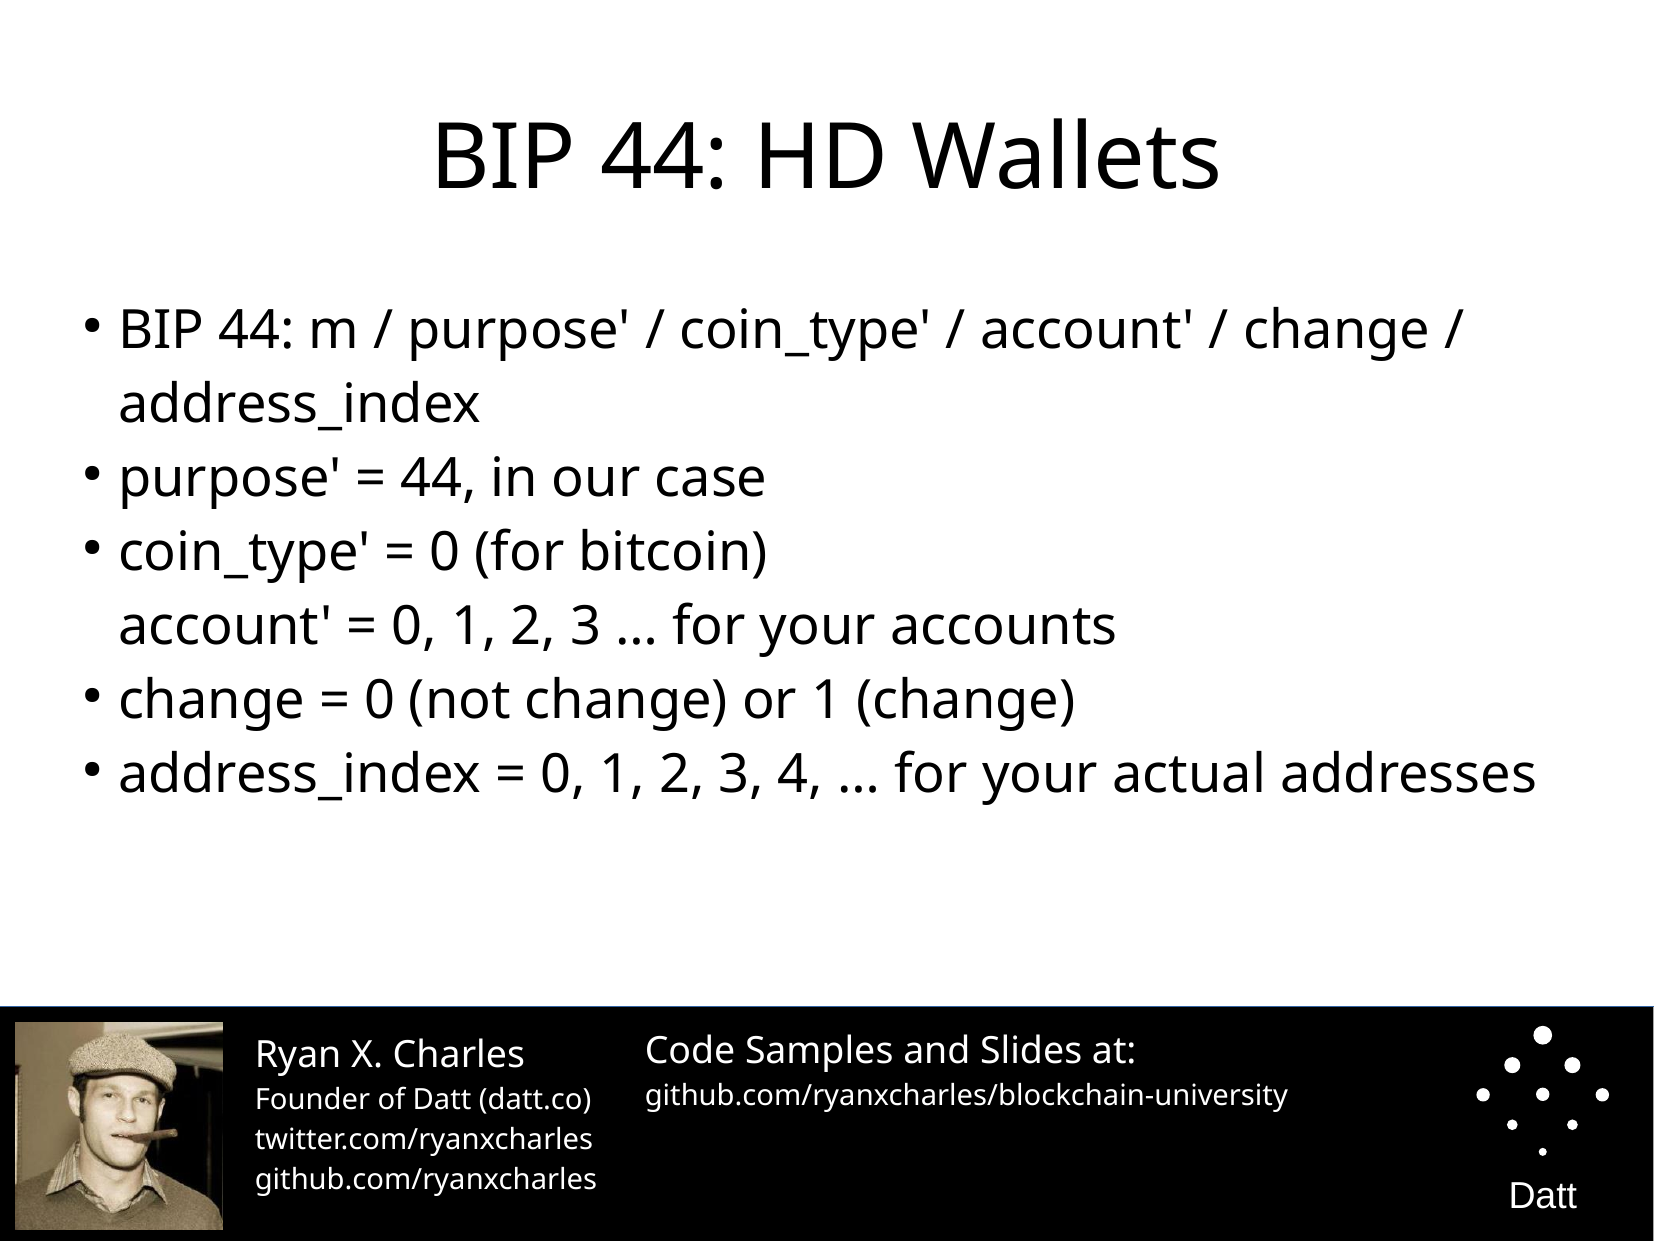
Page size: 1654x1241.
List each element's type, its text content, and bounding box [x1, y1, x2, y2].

picture [1475, 1023, 1611, 1159]
text_box [0, 1006, 1654, 1241]
picture [15, 1022, 223, 1231]
text_box Code Samples and Slides at: github.com/ryanxcharles/blockchain-university [630, 1015, 1403, 1156]
text_box Ryan X. Charles Founder of Datt (datt.co) twitter.com/ryanxcharles github.com/ryanxcharles [240, 1020, 976, 1241]
title BIP 44: HD Wallets [82, 49, 1571, 257]
text_box Datt [1452, 1167, 1633, 1241]
subtitle BIP 44: m / purpose' / coin_type' / account' / change / address_index purpose' = 44, in our case coin_type' = 0 (for bitcoin) account' = 0, 1, 2, 3 … for your accounts change = 0 (not change) or 1 (change) address_index = 0, 1, 2, 3, 4, … for your actual addresses [82, 290, 1571, 1010]
